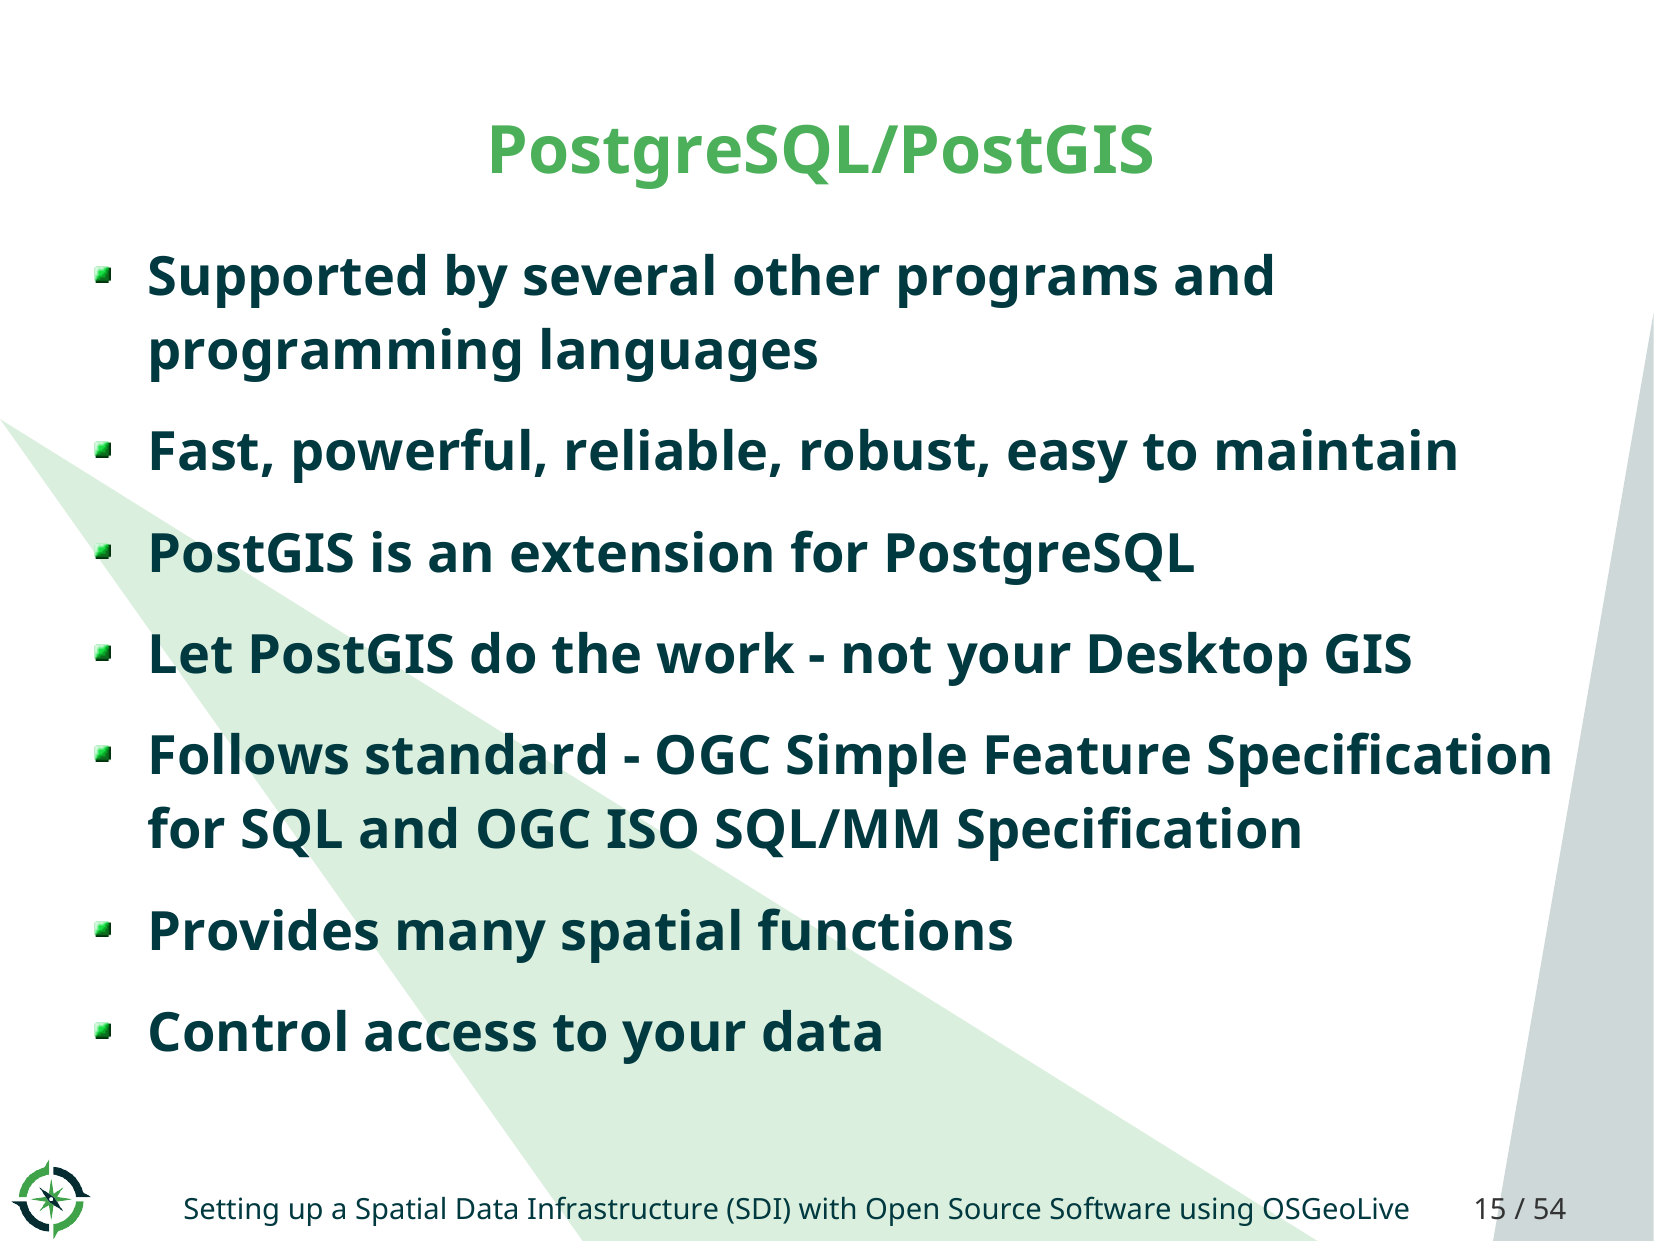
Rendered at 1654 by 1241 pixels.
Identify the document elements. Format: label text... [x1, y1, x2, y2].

title PostgreSQL/PostGIS [76, 88, 1565, 207]
picture [10, 1158, 92, 1240]
list Supported by several other programs and programming languages Fast, powerful, reliable, robust, easy to maintain PostGIS is an extension for PostgreSQL Let PostGIS do the work - not your Desktop GIS Follows standard - OGC Simple Feature Specification for SQL and OGC ISO SQL/MM Specification Provides many spatial functions Control access to your data [76, 237, 1565, 1158]
